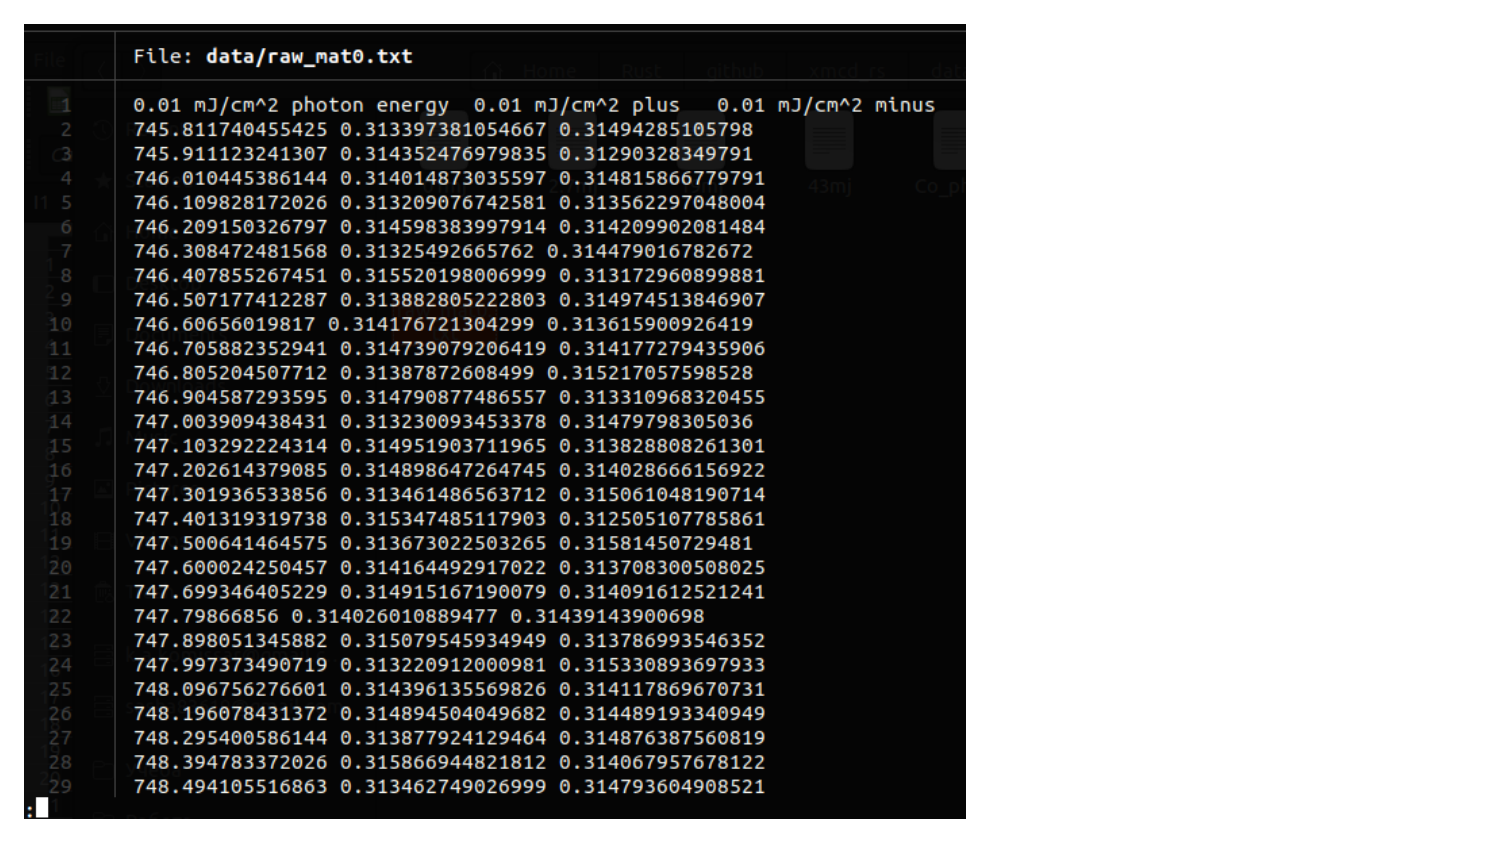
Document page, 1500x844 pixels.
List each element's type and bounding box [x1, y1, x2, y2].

picture [24, 24, 966, 819]
